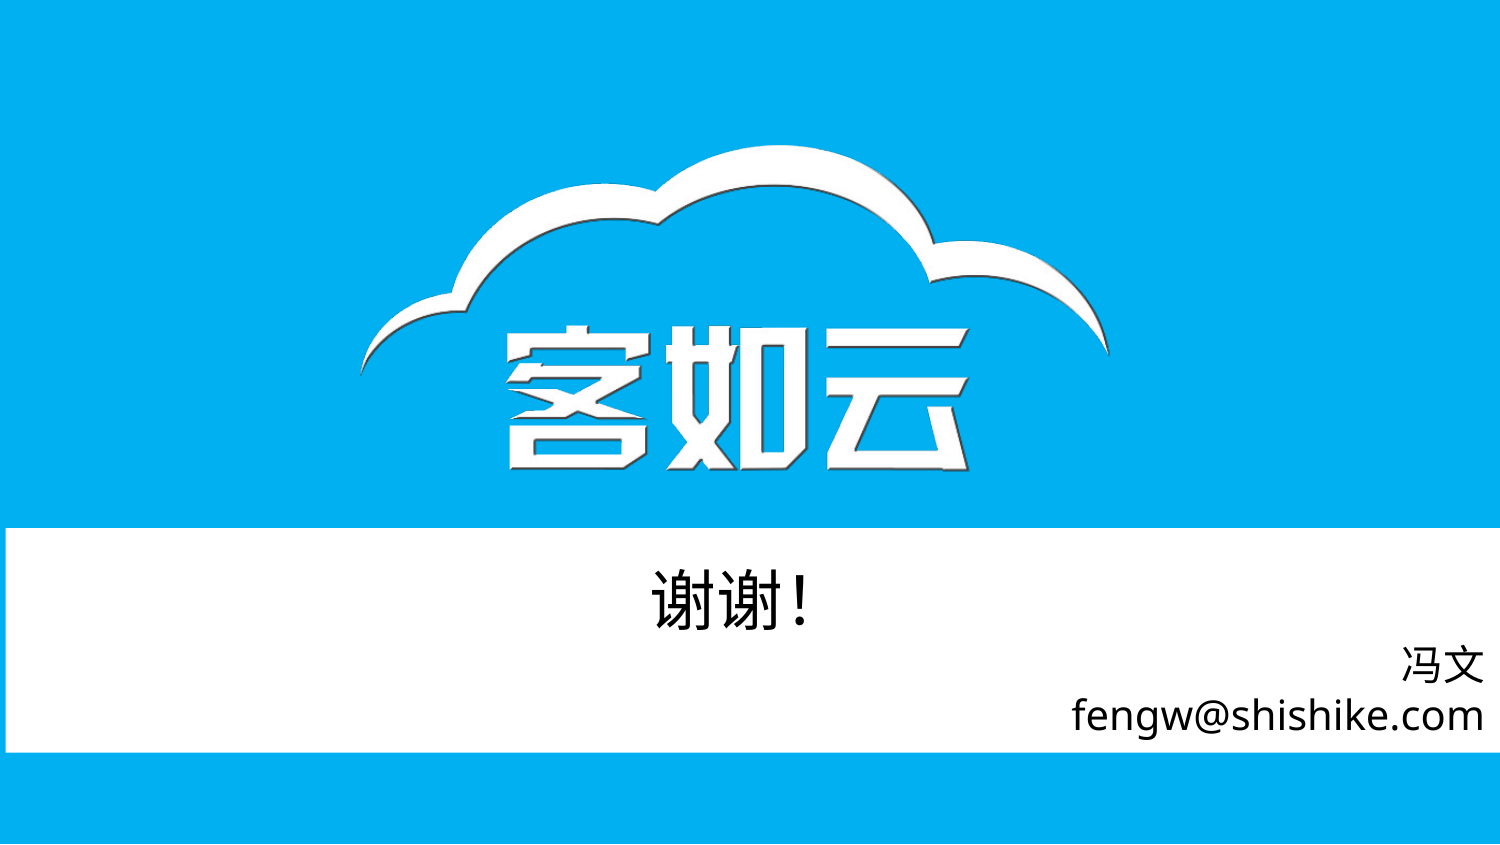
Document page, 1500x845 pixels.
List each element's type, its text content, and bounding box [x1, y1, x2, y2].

text_box [0, 747, 1500, 844]
picture [666, 326, 738, 470]
picture [362, 146, 1107, 369]
picture [507, 364, 642, 419]
picture [741, 328, 807, 470]
picture [827, 378, 968, 471]
picture [507, 326, 650, 362]
text_box [0, 0, 1500, 551]
picture [827, 329, 968, 347]
text_box 谢谢！ 冯文 fengw@shishike.com [0, 551, 1500, 747]
picture [510, 426, 647, 469]
